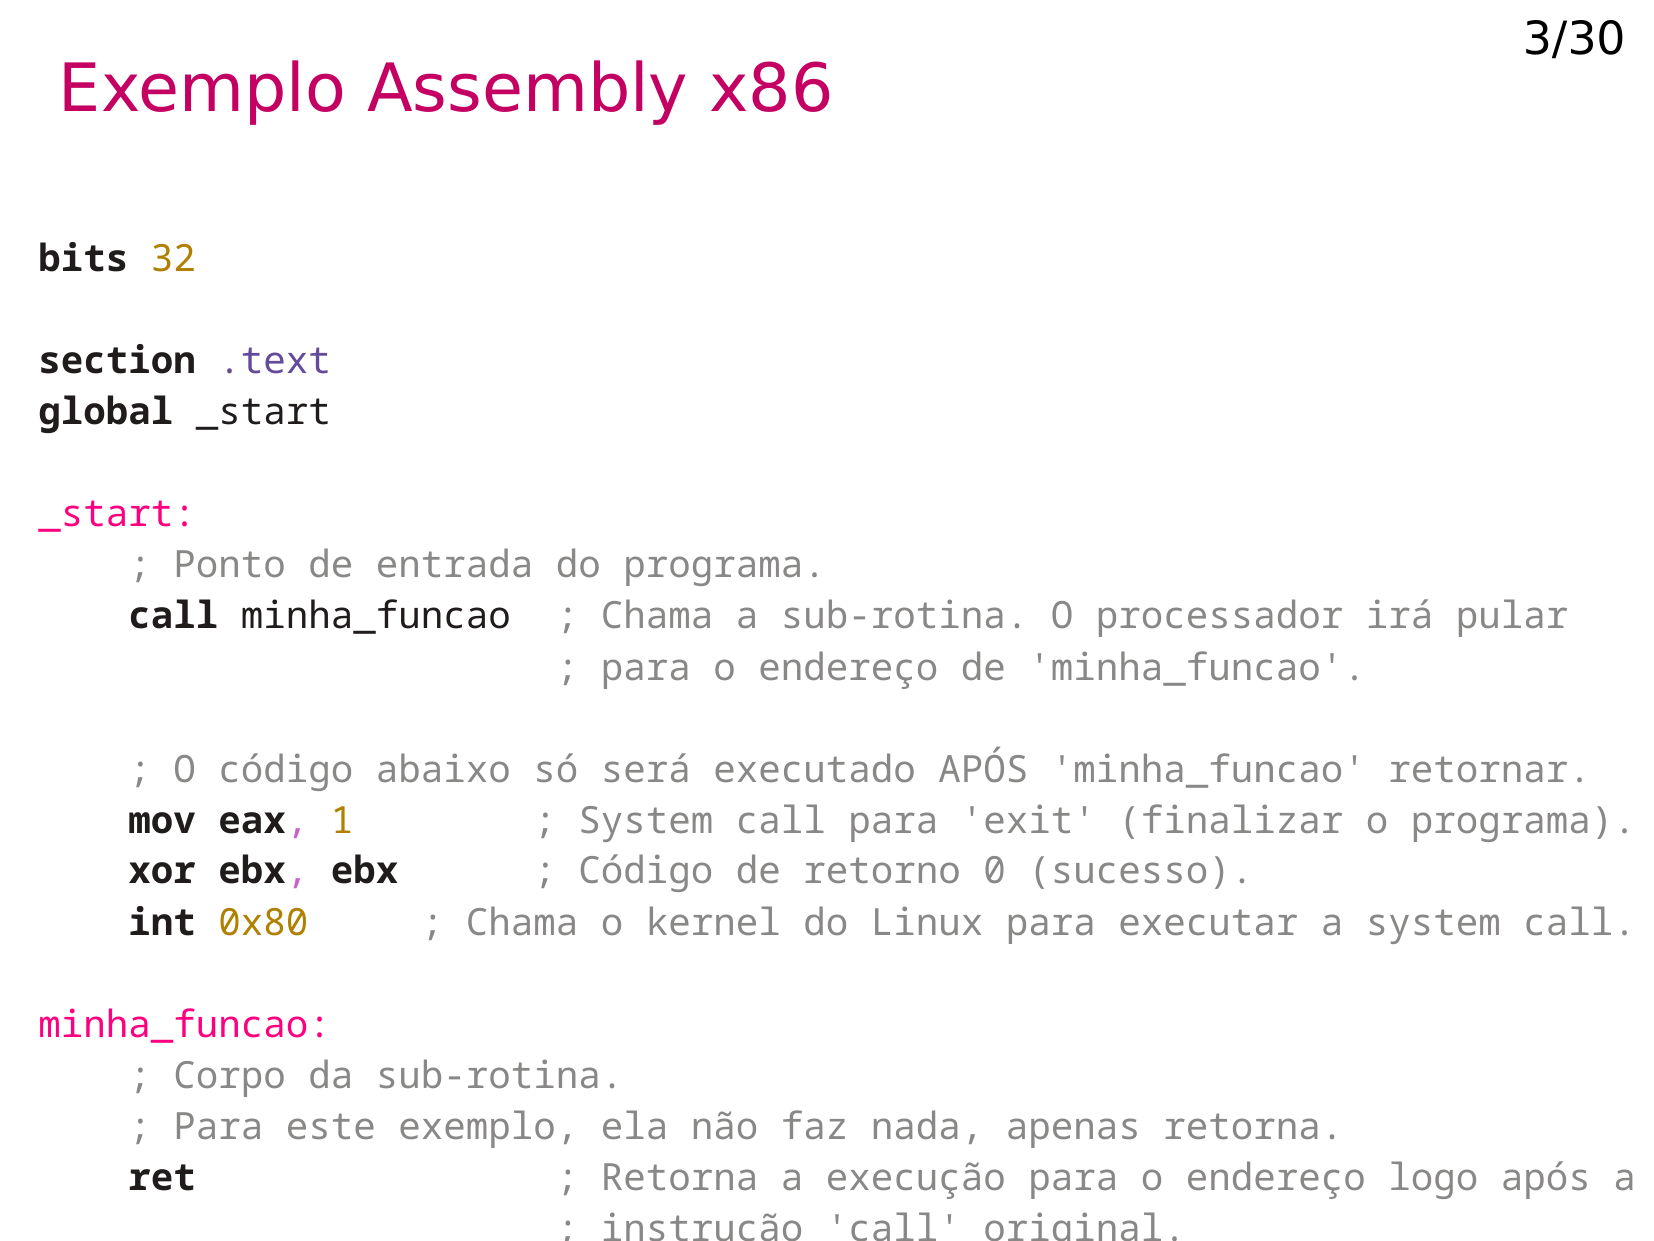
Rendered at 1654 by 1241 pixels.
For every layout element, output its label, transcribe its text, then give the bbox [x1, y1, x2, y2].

text_box bits 32 section .text global _start _start: ; Ponto de entrada do programa. call minha_funcao ; Chama a sub-rotina. O processador irá pular ; para o endereço de 'minha_funcao'. ; O código abaixo só será executado APÓS 'minha_funcao' retornar. mov eax, 1 ; System call para 'exit' (finalizar o programa). xor ebx, ebx ; Código de retorno 0 (sucesso). int 0x80 ; Chama o kernel do Linux para executar a system call. minha_funcao: ; Corpo da sub-rotina. ; Para este exemplo, ela não faz nada, apenas retorna. ret ; Retorna a execução para o endereço logo após a ; instrução 'call' original. [23, 224, 1654, 1146]
title Exemplo Assembly x86 [59, 29, 1625, 148]
